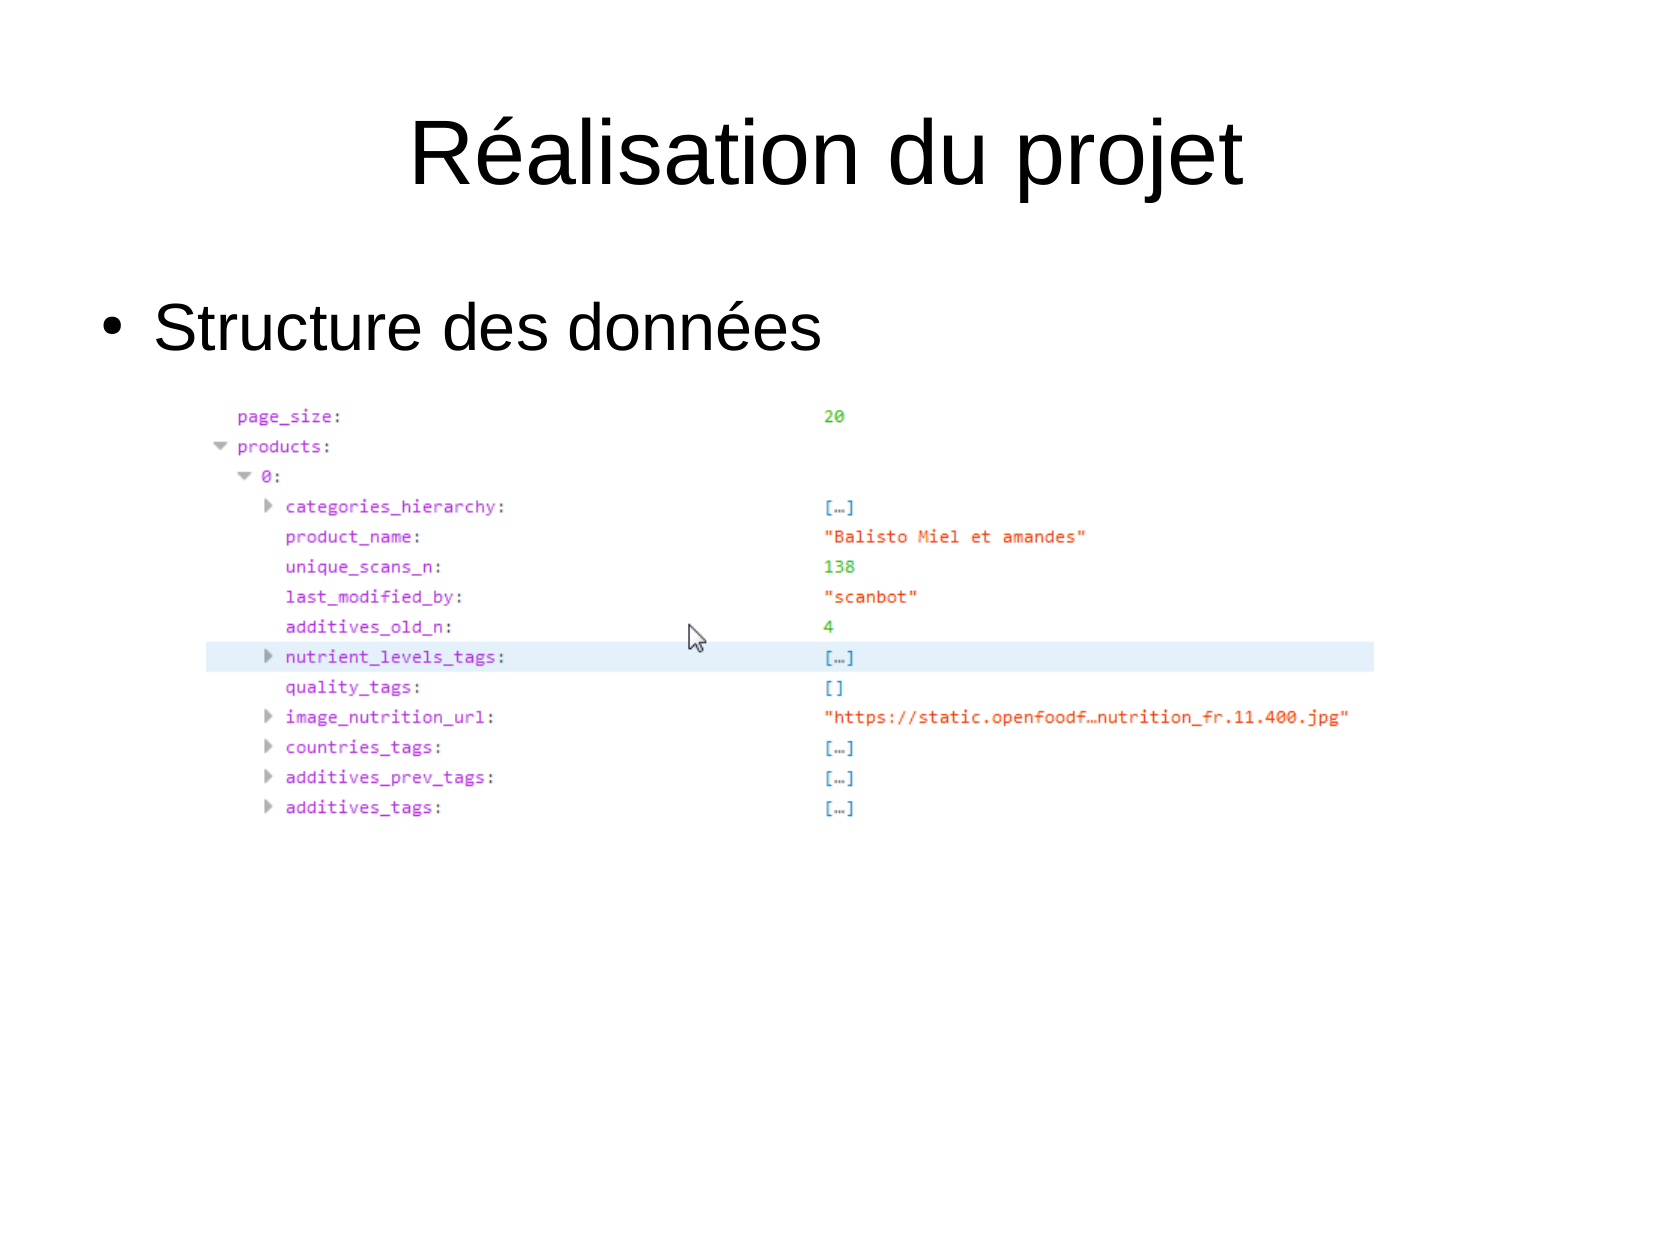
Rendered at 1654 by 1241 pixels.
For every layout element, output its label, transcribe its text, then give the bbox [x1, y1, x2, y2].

picture [206, 406, 1374, 827]
list Structure des données [82, 290, 1571, 1010]
title Réalisation du projet [82, 49, 1571, 257]
